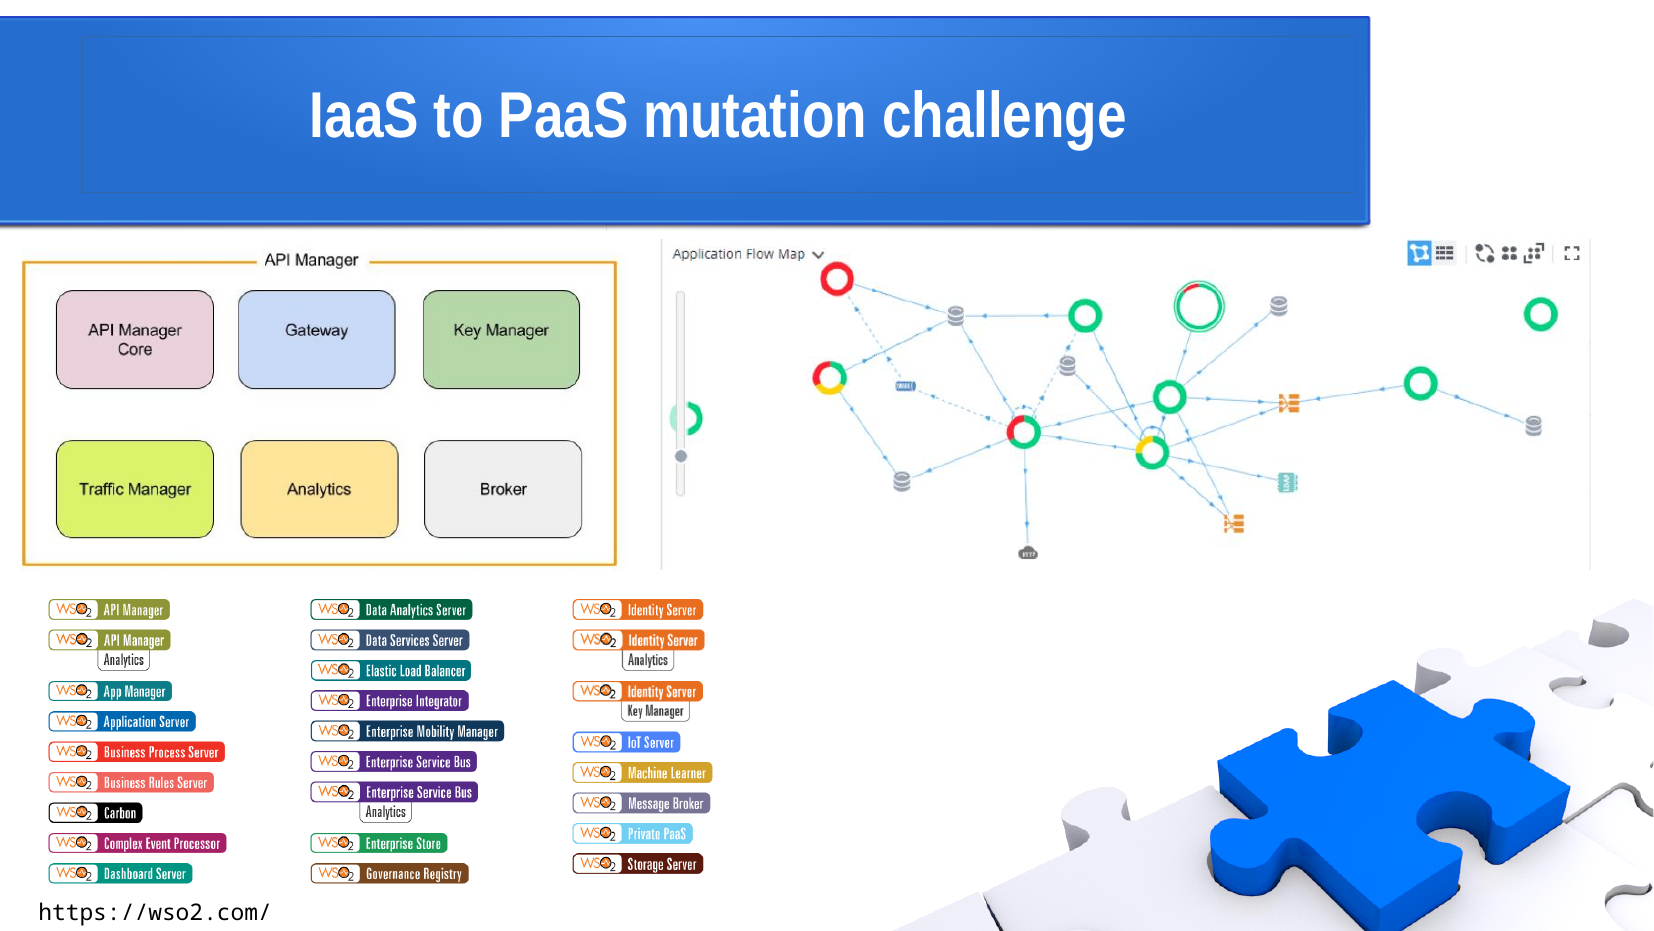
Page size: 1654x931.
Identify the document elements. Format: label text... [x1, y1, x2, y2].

picture [660, 239, 1654, 931]
picture [0, 16, 1375, 231]
title IaaS to PaaS mutation challenge [82, 36, 1356, 193]
text_box https://wso2.com/ [23, 888, 346, 931]
picture [5, 239, 735, 916]
